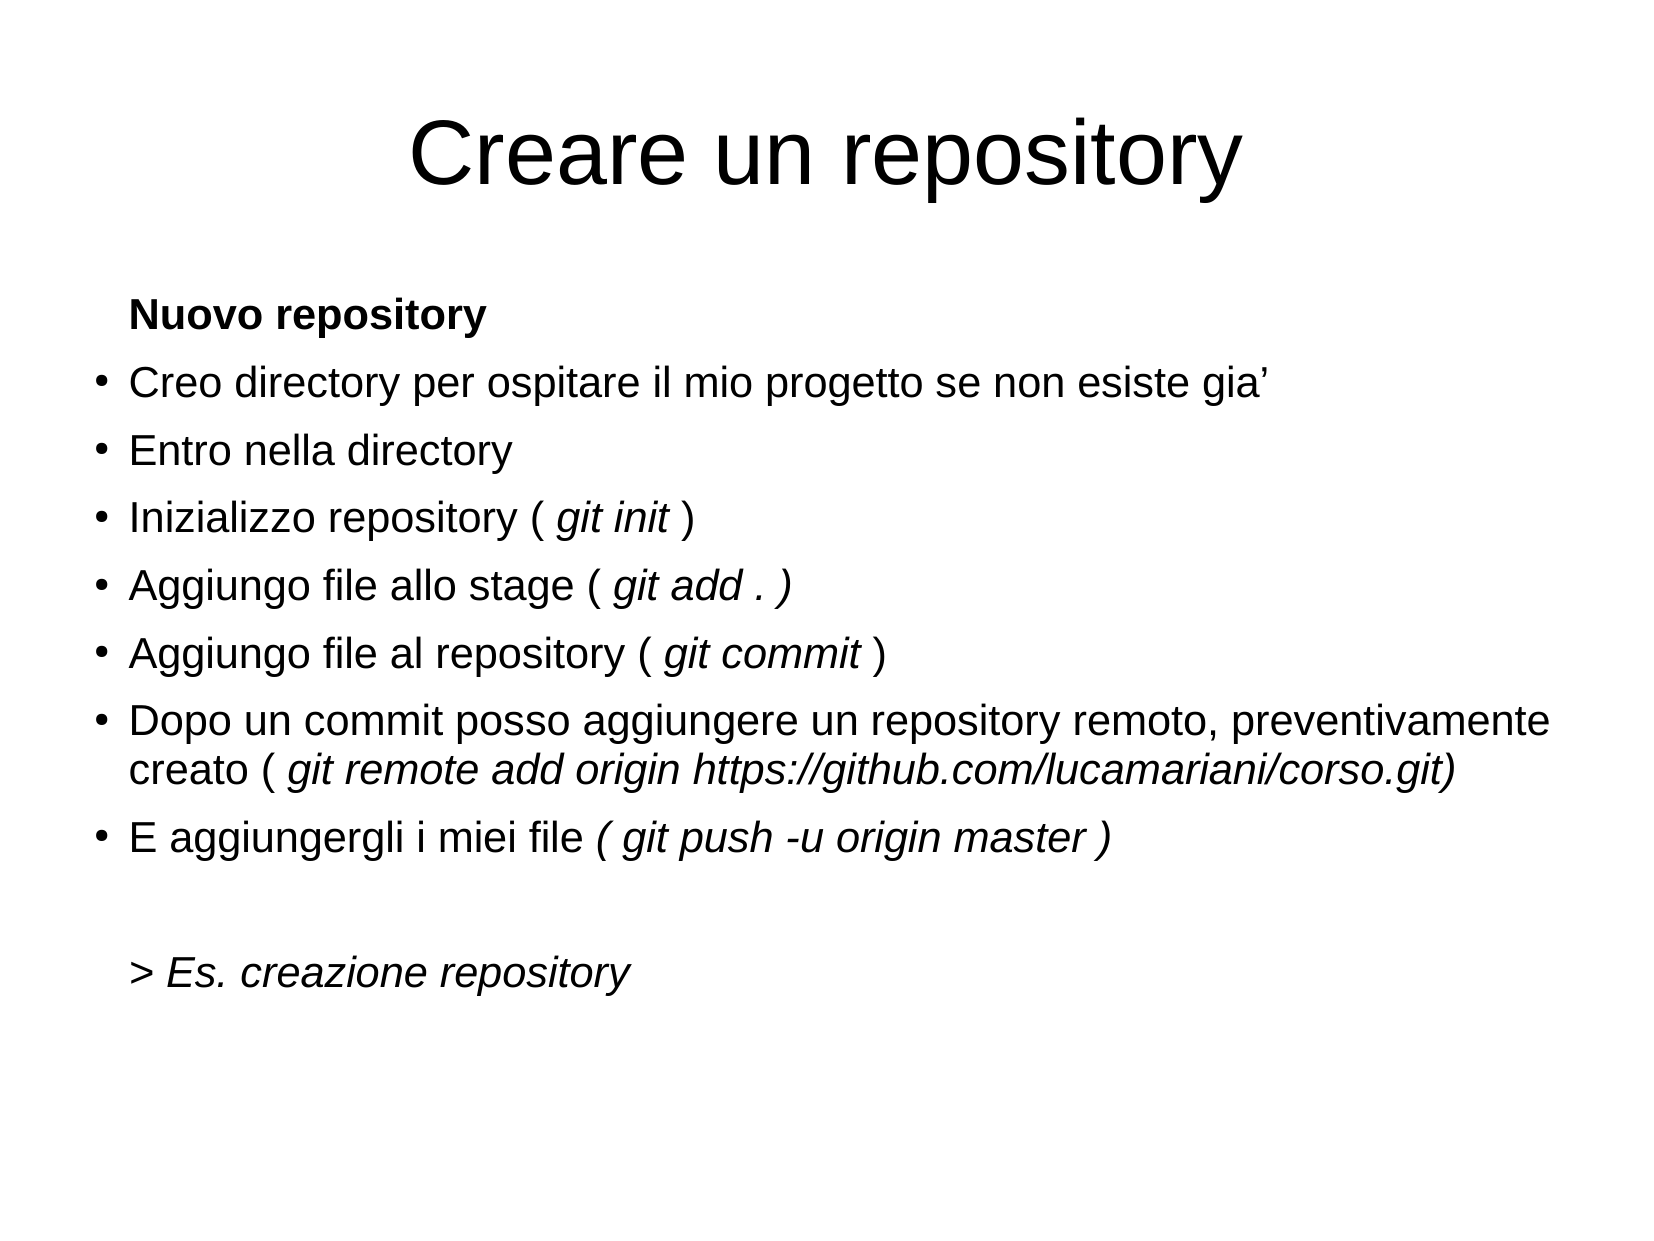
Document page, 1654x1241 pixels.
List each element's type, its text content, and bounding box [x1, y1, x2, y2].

title Creare un repository [82, 49, 1571, 257]
list Nuovo repository Creo directory per ospitare il mio progetto se non esiste gia’ Entro nella directory Inizializzo repository ( git init ) Aggiungo file allo stage ( git add . ) Aggiungo file al repository ( git commit ) Dopo un commit posso aggiungere un repository remoto, preventivamente creato ( git remote add origin https://github.com/lucamariani/corso.git) E aggiungergli i miei file ( git push -u origin master ) > Es. creazione repository [82, 290, 1571, 1010]
